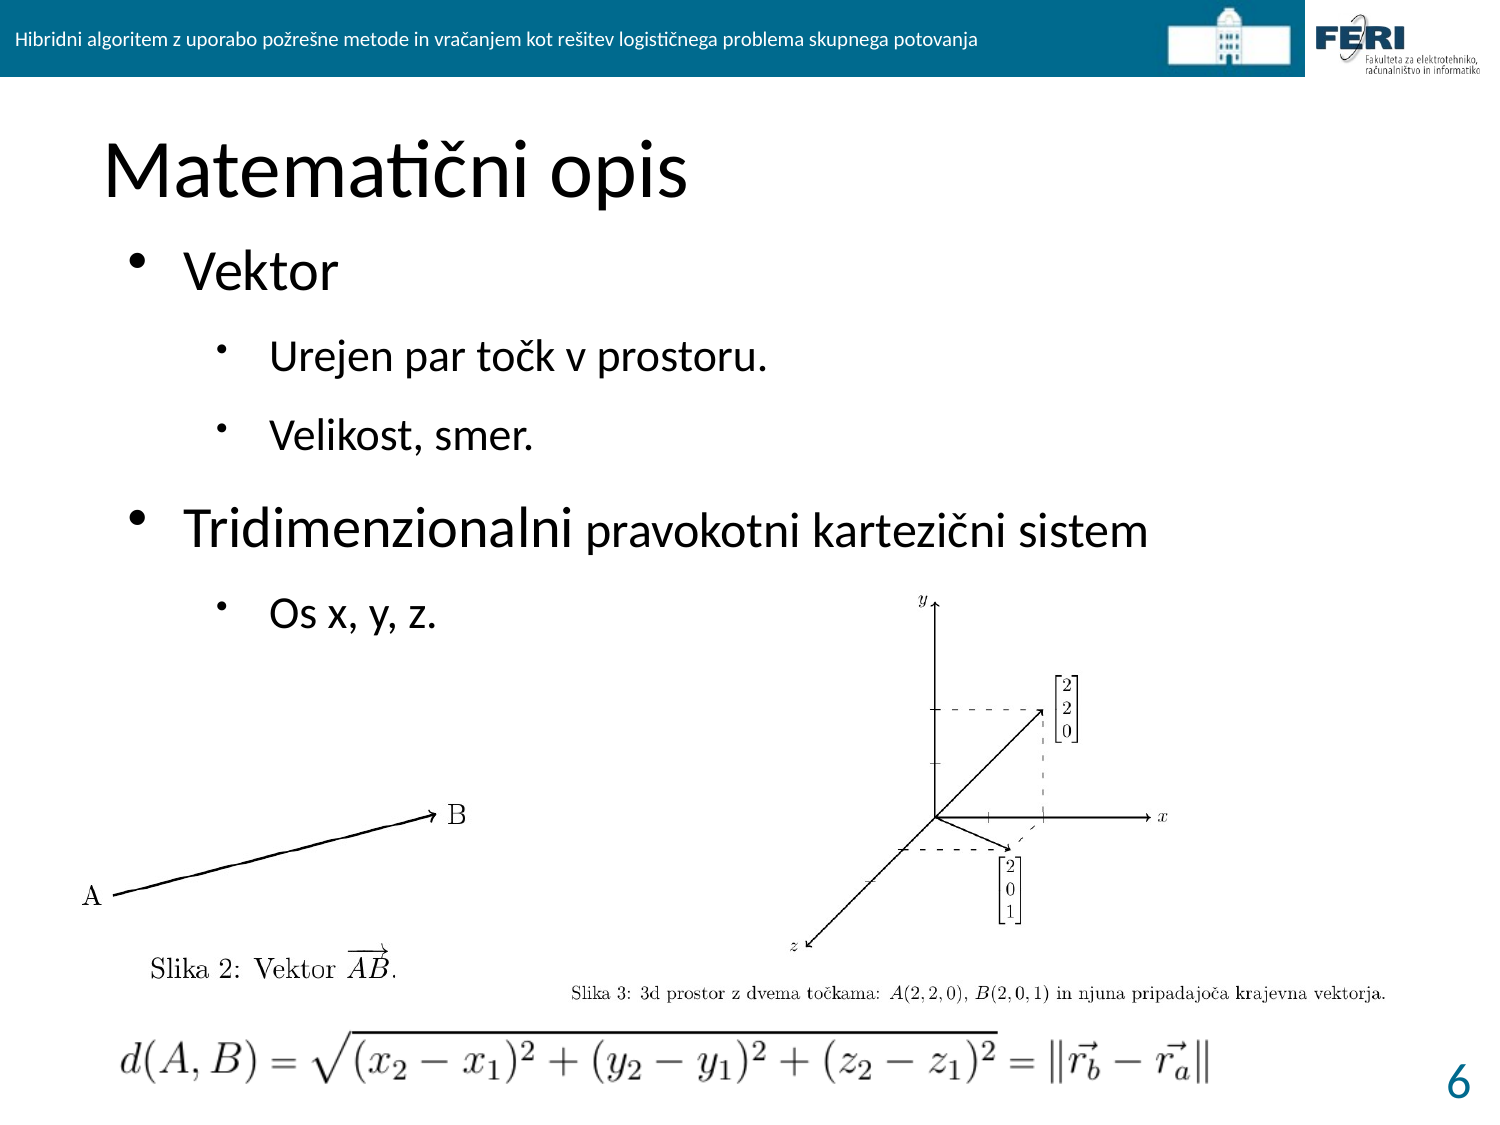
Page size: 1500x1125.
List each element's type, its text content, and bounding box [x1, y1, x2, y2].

slide_number <number> [1339, 1046, 1487, 1112]
picture [66, 749, 488, 992]
list Vektor Urejen par točk v prostoru. Velikost, smer. Tridimenzionalni pravokotni kartezični sistem Os x, y, z. [112, 224, 1388, 981]
picture [1167, 7, 1292, 66]
title Matematični opis [87, 78, 1425, 250]
picture [1316, 13, 1480, 74]
footer Hibridni algoritem z uporabo požrešne metode in vračanjem kot rešitev logističnega problema skupnega potovanja [0, 0, 1117, 77]
picture [112, 584, 1392, 1106]
